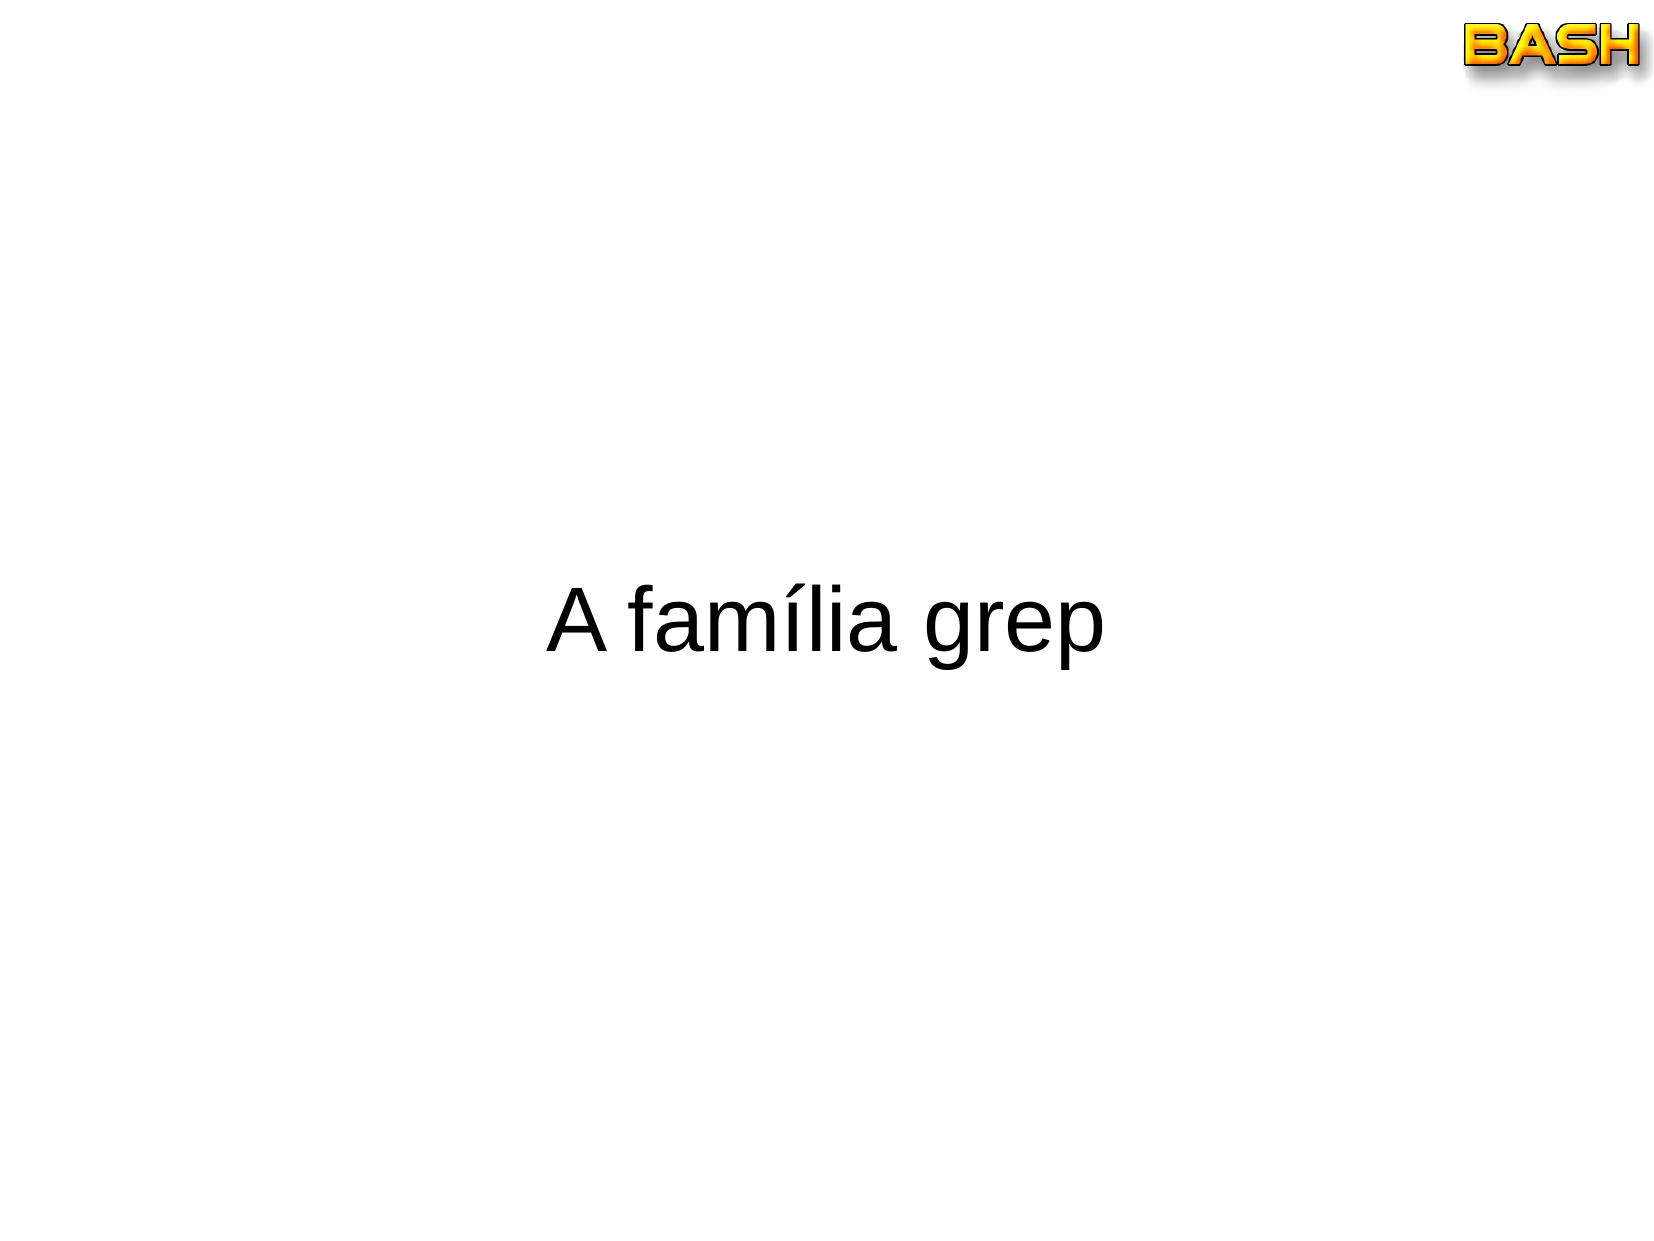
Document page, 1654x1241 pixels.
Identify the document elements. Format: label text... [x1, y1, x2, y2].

picture [1450, 0, 1654, 96]
title A família grep [82, 523, 1571, 717]
